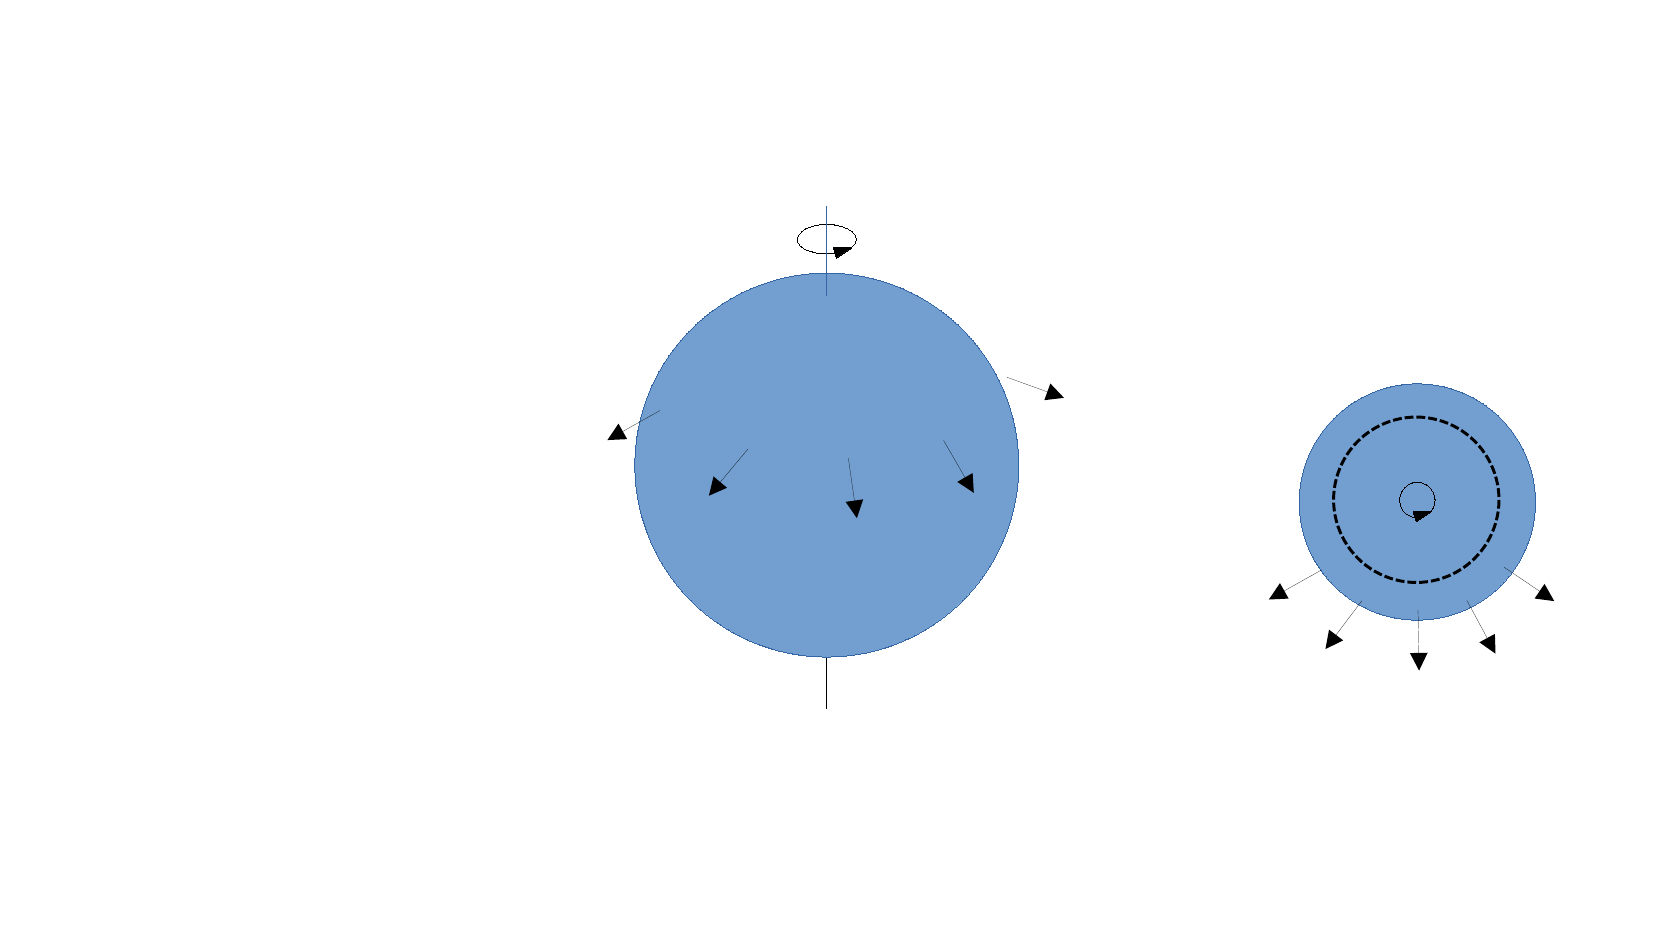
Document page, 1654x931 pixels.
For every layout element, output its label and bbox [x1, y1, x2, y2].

text_box [1299, 383, 1536, 643]
text_box [634, 273, 1024, 658]
text_box [833, 247, 852, 259]
